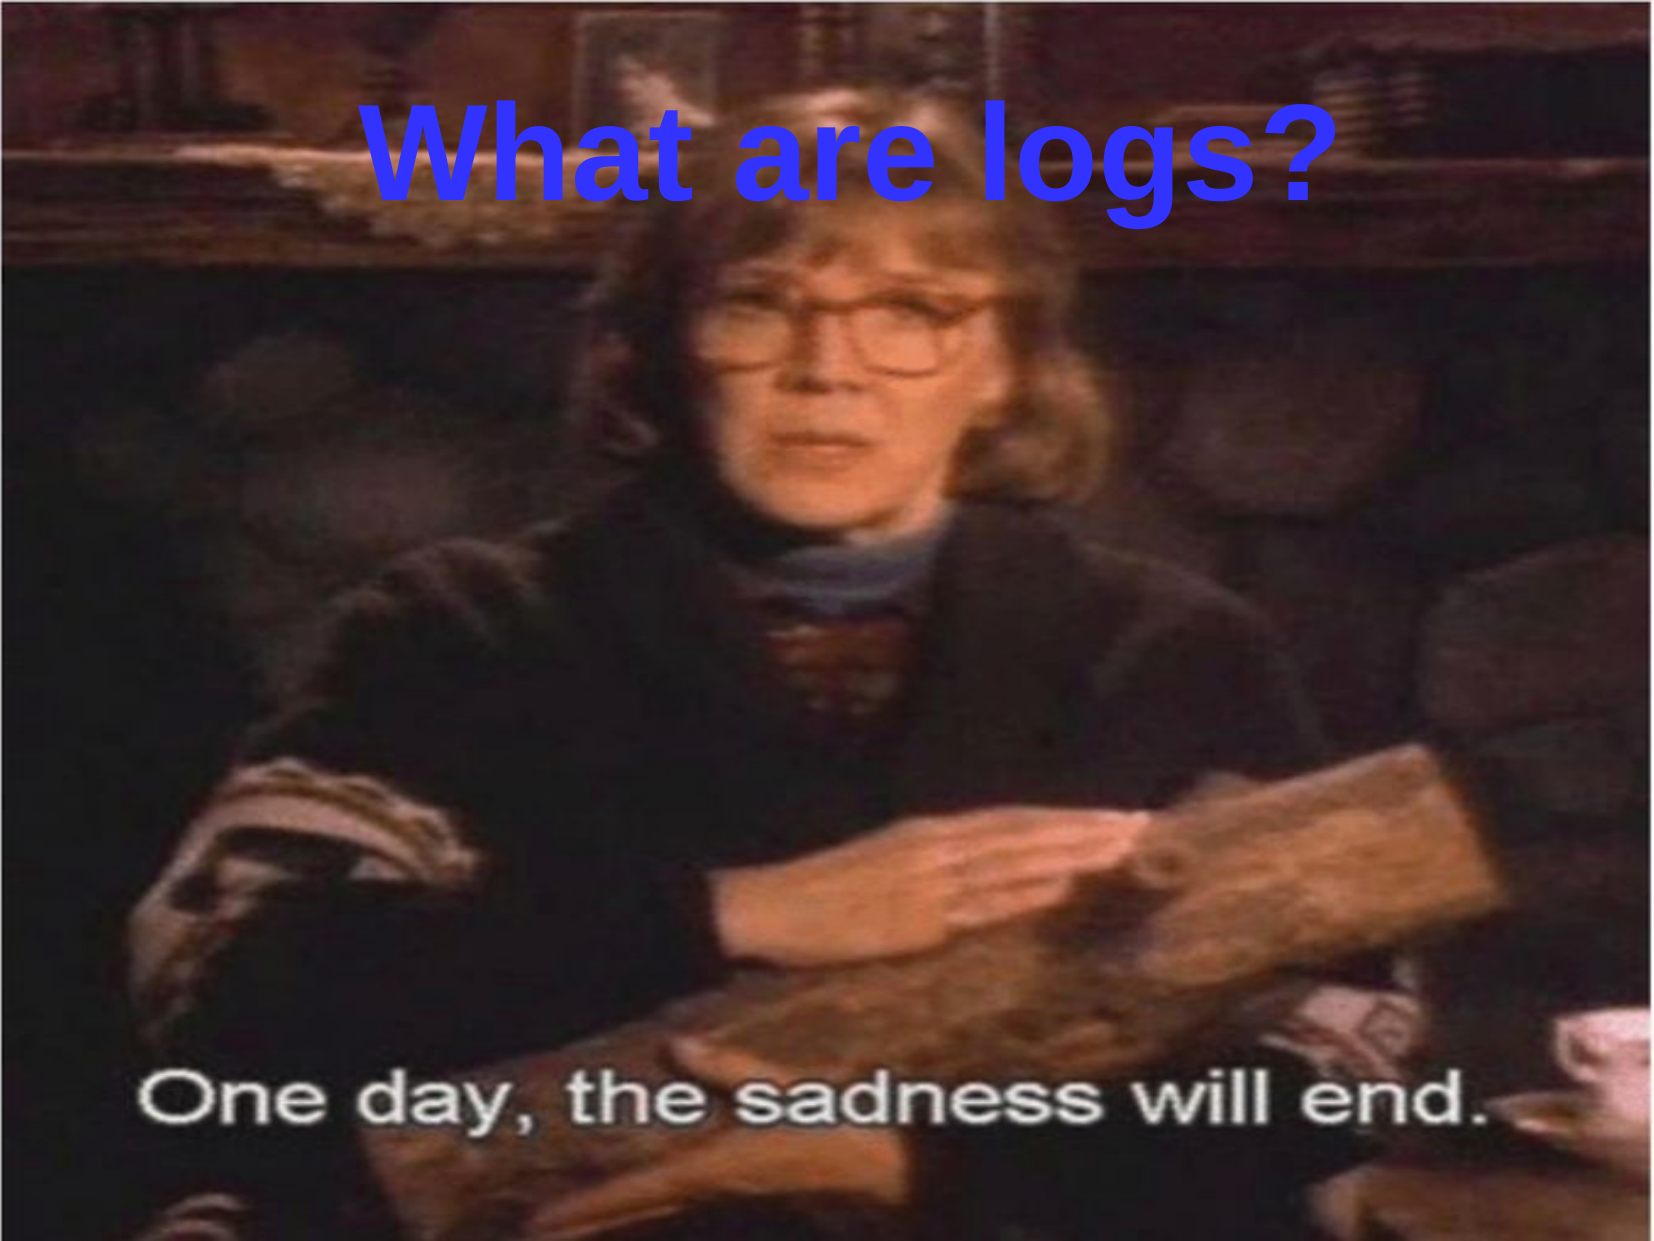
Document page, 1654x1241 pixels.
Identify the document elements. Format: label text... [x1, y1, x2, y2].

picture [0, 0, 1654, 1241]
title What are logs? [82, 49, 1571, 257]
